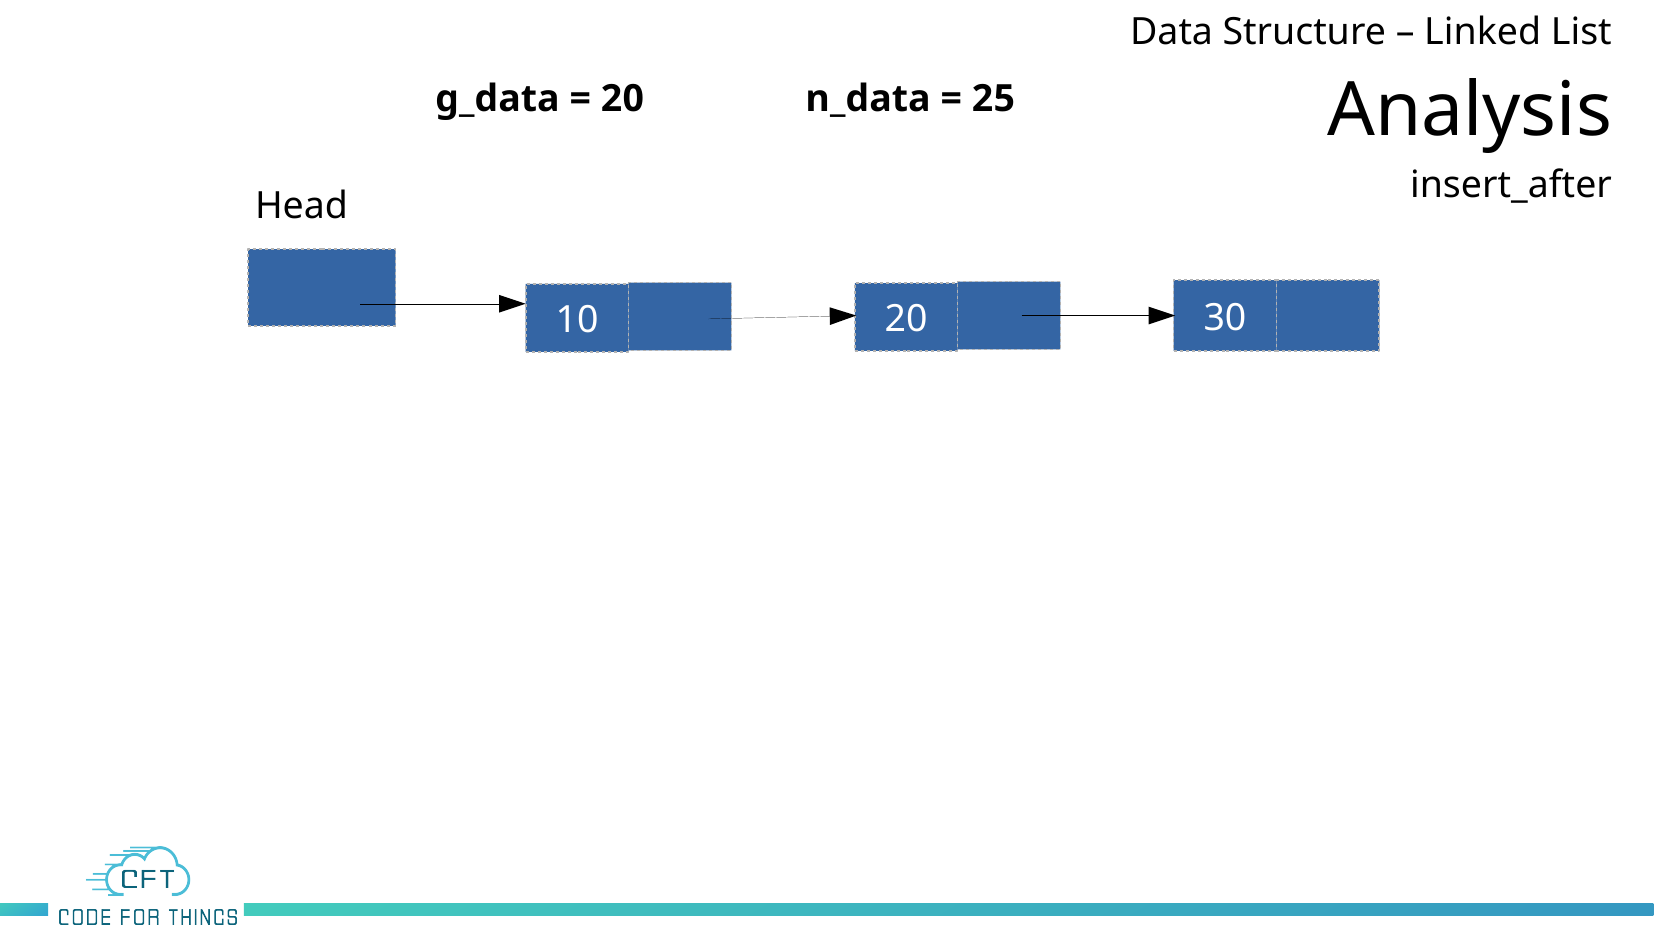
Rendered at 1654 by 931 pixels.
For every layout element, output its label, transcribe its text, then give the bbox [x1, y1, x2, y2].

text_box 30 [1173, 280, 1277, 351]
text_box Head [240, 171, 407, 251]
text_box 10 [525, 283, 629, 352]
text_box n_data = 25 [790, 64, 1075, 135]
text_box [957, 281, 1061, 350]
text_box [248, 251, 396, 326]
text_box [1277, 280, 1380, 351]
text_box g_data = 20 [420, 64, 790, 135]
text_box 20 [854, 283, 958, 351]
text_box [628, 282, 732, 351]
title Data Structure – Linked List Analysis insert_after [1093, 0, 1613, 216]
picture [59, 846, 237, 925]
